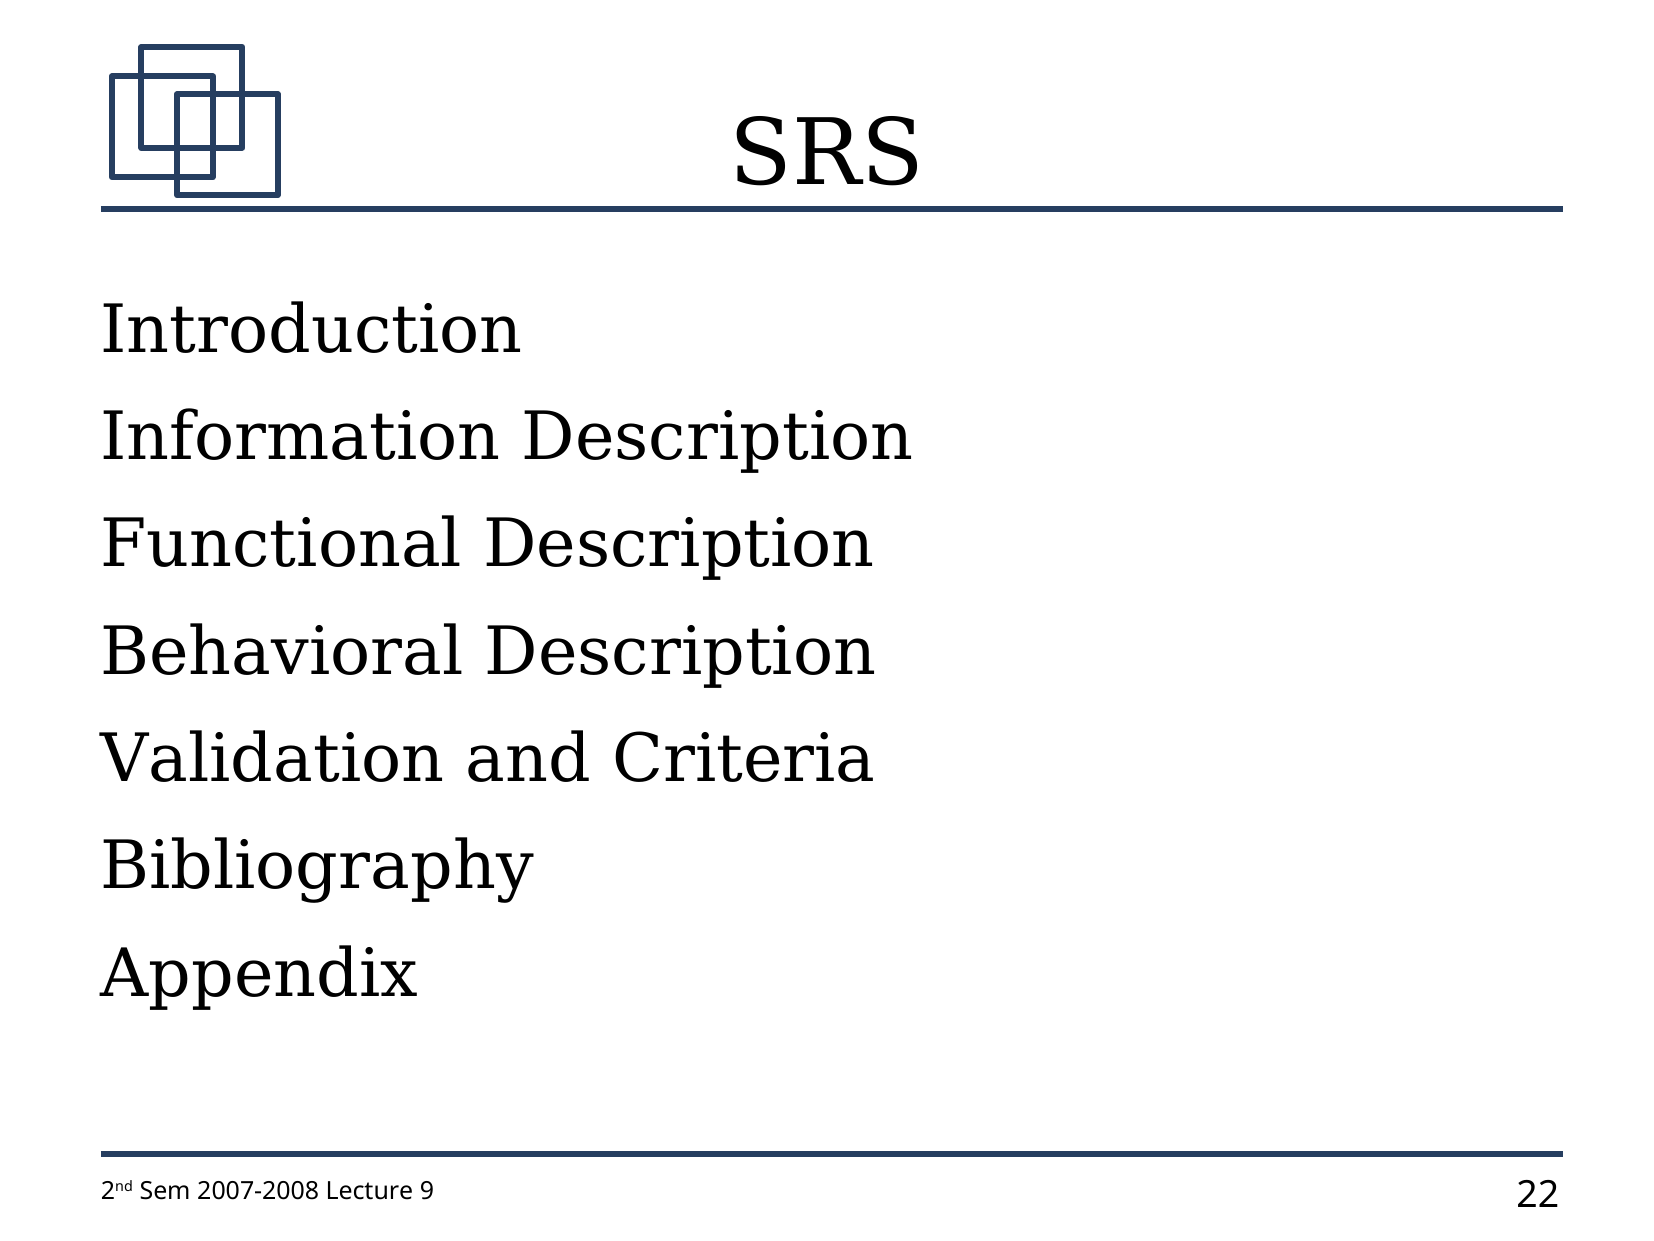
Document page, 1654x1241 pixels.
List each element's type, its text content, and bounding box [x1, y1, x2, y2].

title SRS [82, 49, 1571, 257]
list Introduction Information Description Functional Description Behavioral Description Validation and Criteria Bibliography Appendix [82, 290, 1571, 1109]
